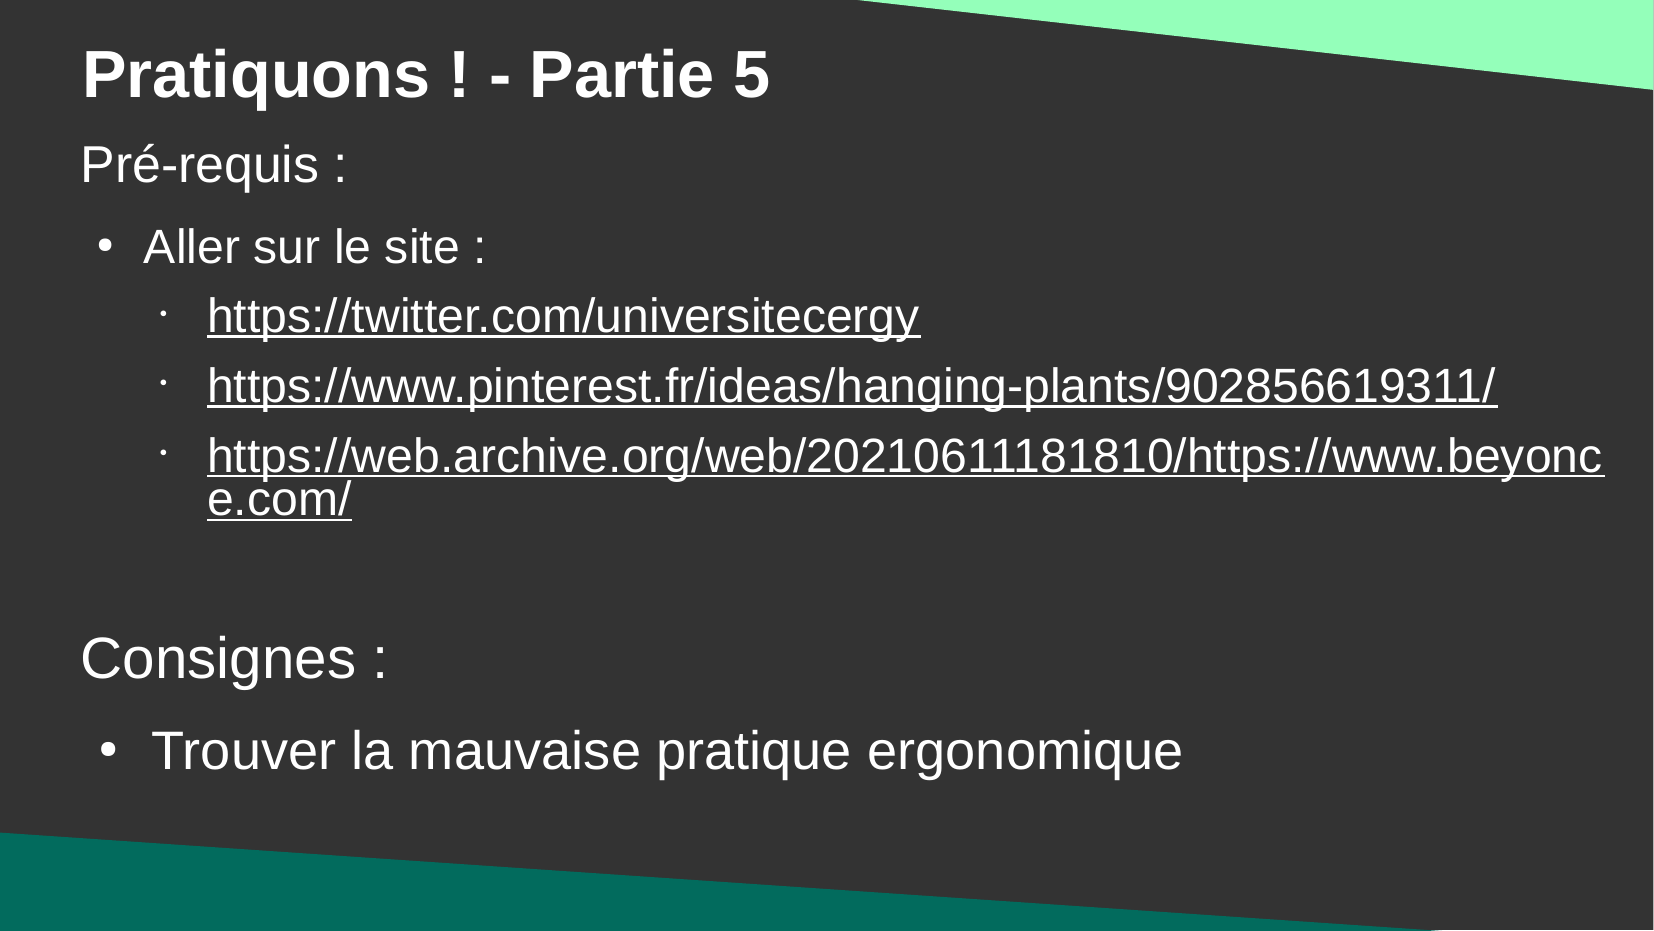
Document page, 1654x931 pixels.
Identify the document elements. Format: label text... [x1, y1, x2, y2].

title Pratiquons ! - Partie 5 [82, 37, 1571, 114]
list Pré-requis : Aller sur le site : https://twitter.com/universitecergy https://www.pinterest.fr/ideas/hanging-plants/902856619311/ https://web.archive.org/web/20210611181810/https://www.beyonce.com/ [80, 135, 1620, 485]
text_box [857, 0, 1654, 90]
list Consignes : Trouver la mauvaise pratique ergonomique [80, 625, 1620, 786]
